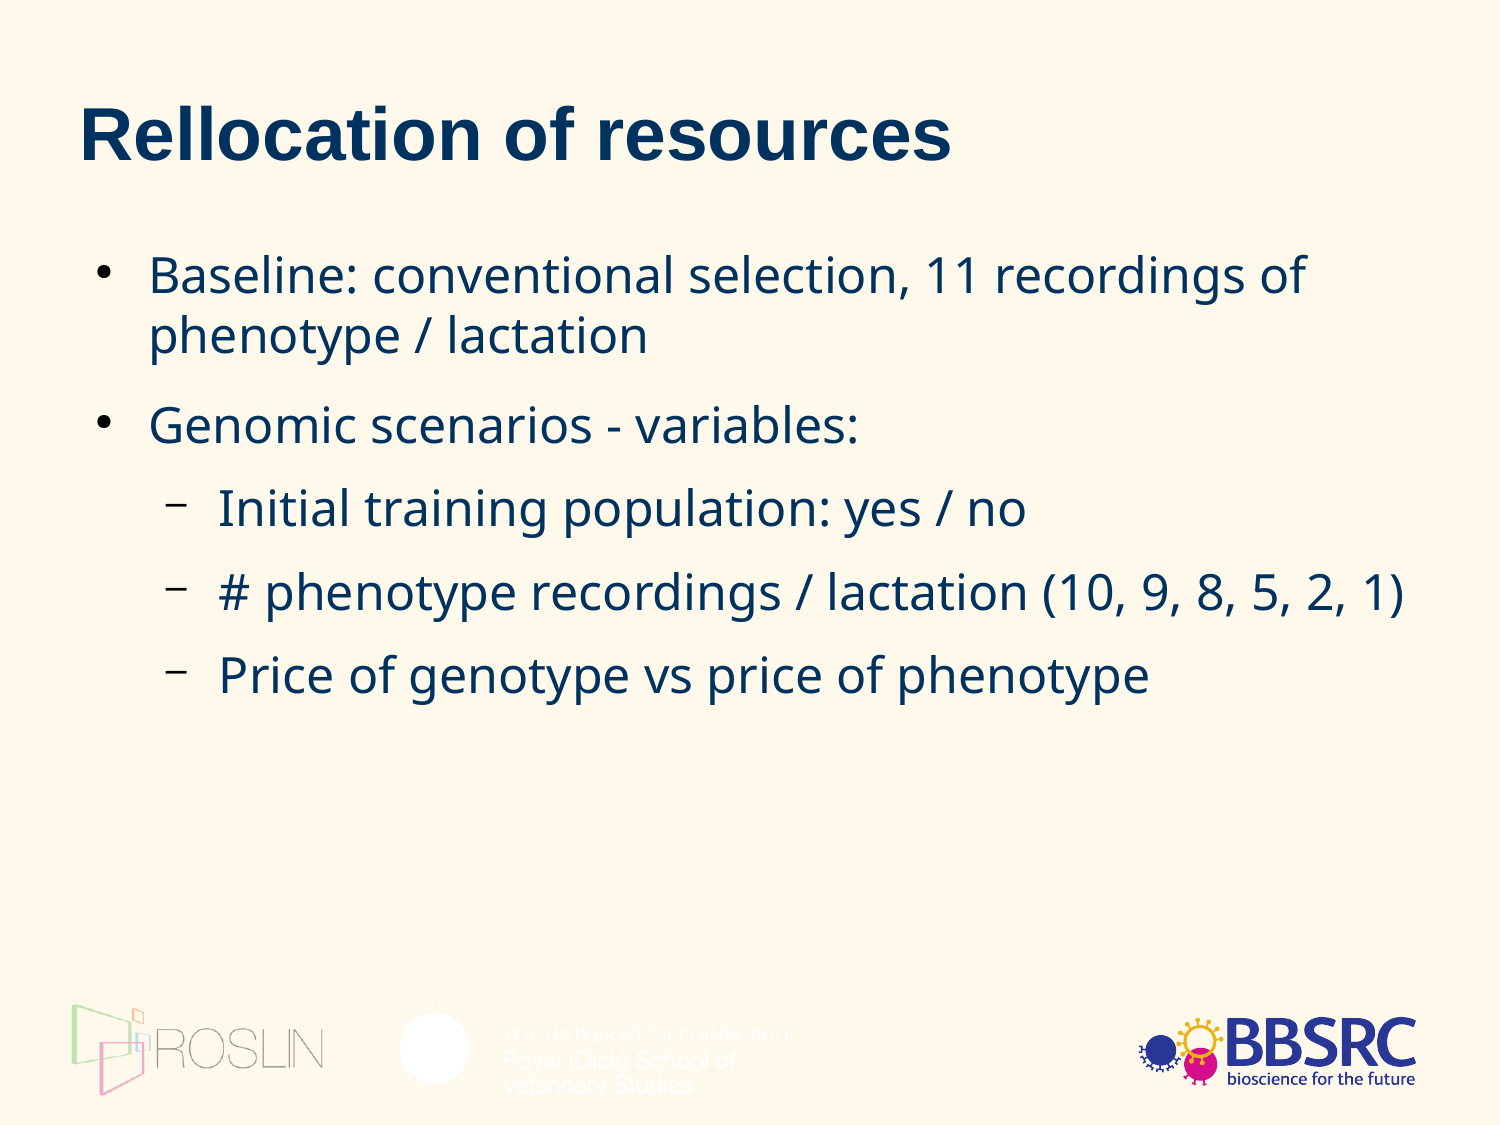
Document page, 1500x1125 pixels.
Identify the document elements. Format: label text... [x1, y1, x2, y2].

picture [1137, 1014, 1416, 1092]
list Baseline: conventional selection, 11 recordings of phenotype / lactation Genomic scenarios - variables: Initial training population: yes / no # phenotype recordings / lactation (10, 9, 8, 5, 2, 1) Price of genotype vs price of phenotype [62, 236, 1425, 975]
title Rellocation of resources [64, 78, 1425, 185]
picture [64, 975, 336, 1118]
